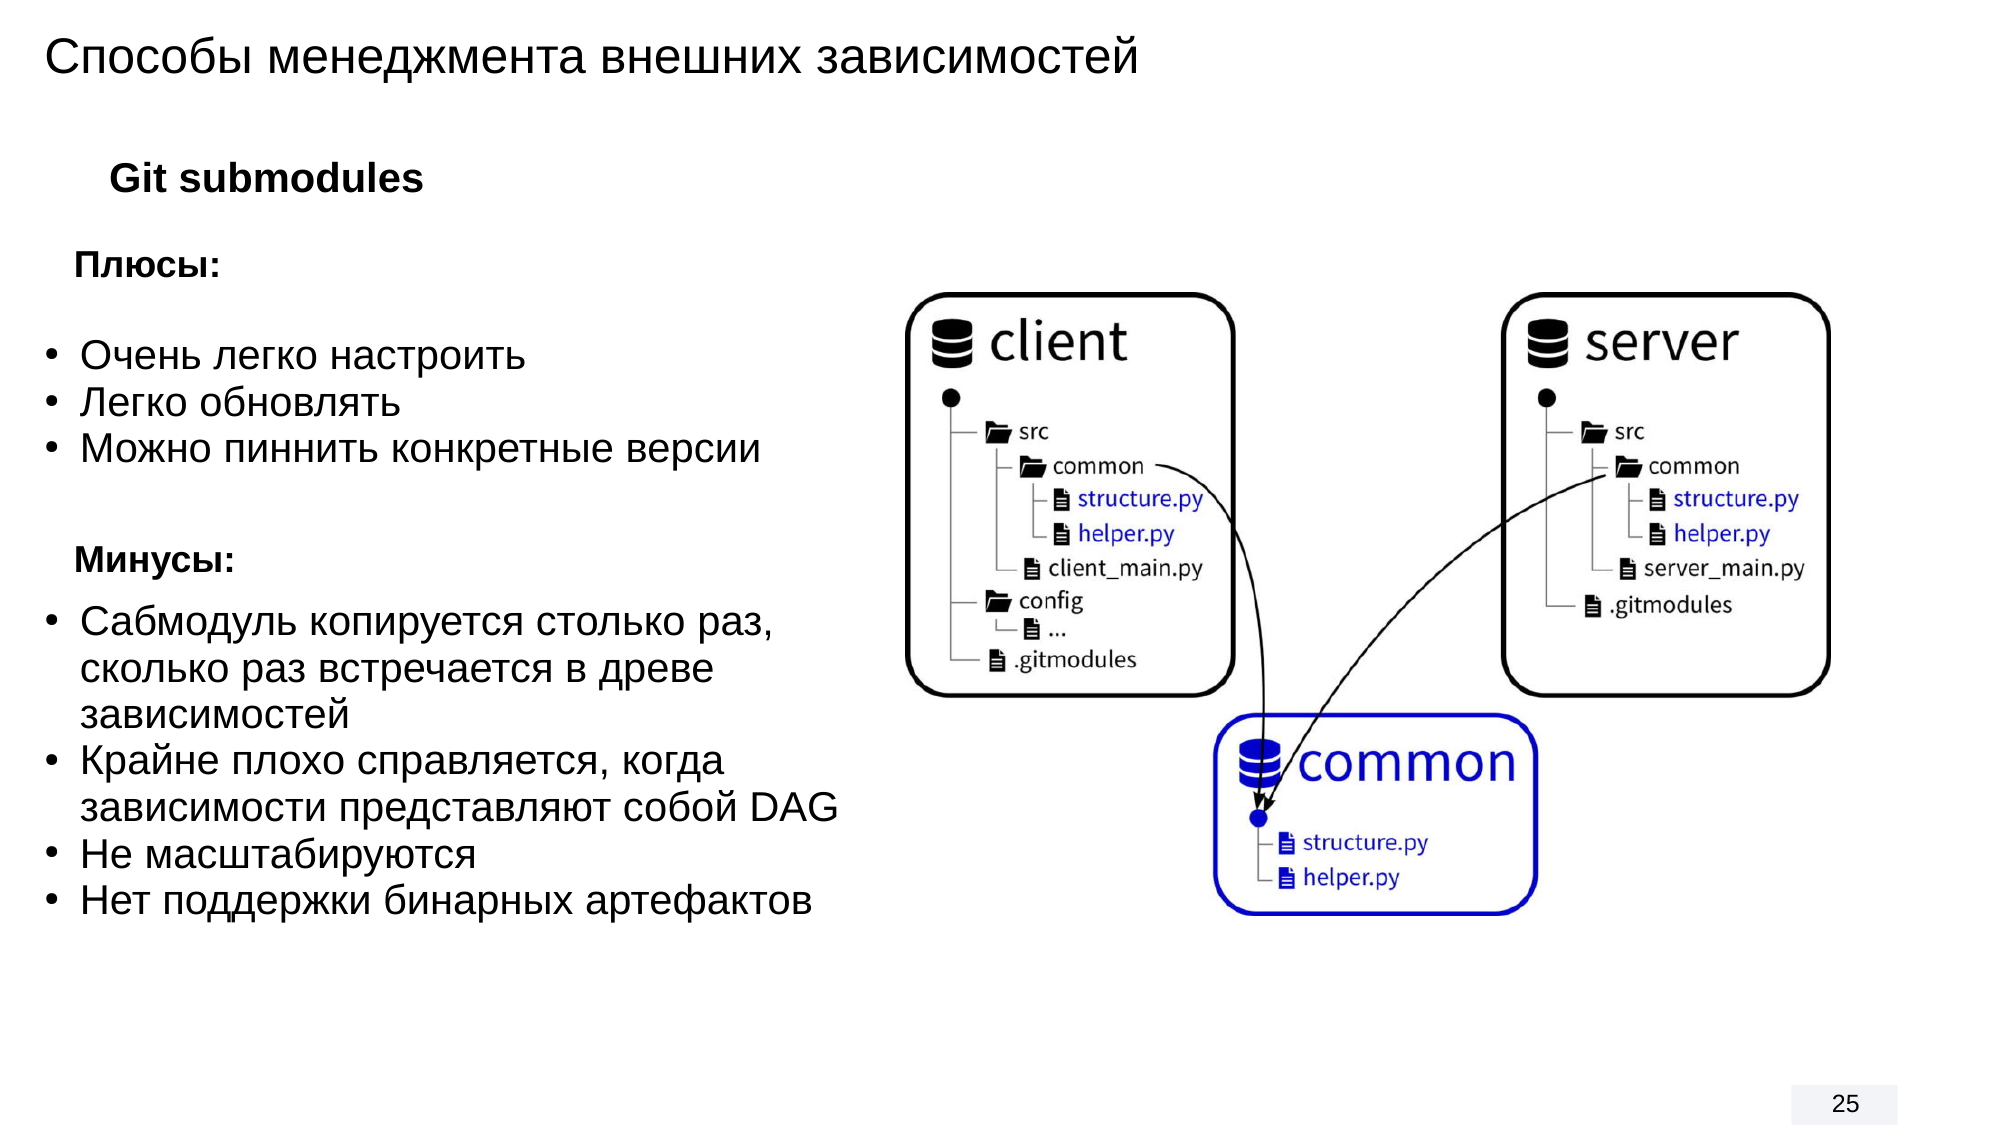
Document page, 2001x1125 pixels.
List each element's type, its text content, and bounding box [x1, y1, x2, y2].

text_box Плюсы: [59, 236, 562, 325]
picture [905, 292, 1831, 916]
text_box Очень легко настроить Легко обновлять Можно пиннить конкретные версии [29, 324, 905, 480]
text_box Сабмодуль копируется столько раз, сколько раз встречается в древе зависимостей Крайне плохо справляется, когда зависимости представляют собой DAG Не масштабируются Нет поддержки бинарных артефактов [29, 590, 916, 931]
text_box Способы менеджмента внешних зависимостей [29, 21, 1595, 92]
text_box <number> [1817, 1082, 1961, 1125]
text_box Git submodules [59, 147, 945, 266]
text_box Минусы: [59, 531, 562, 621]
